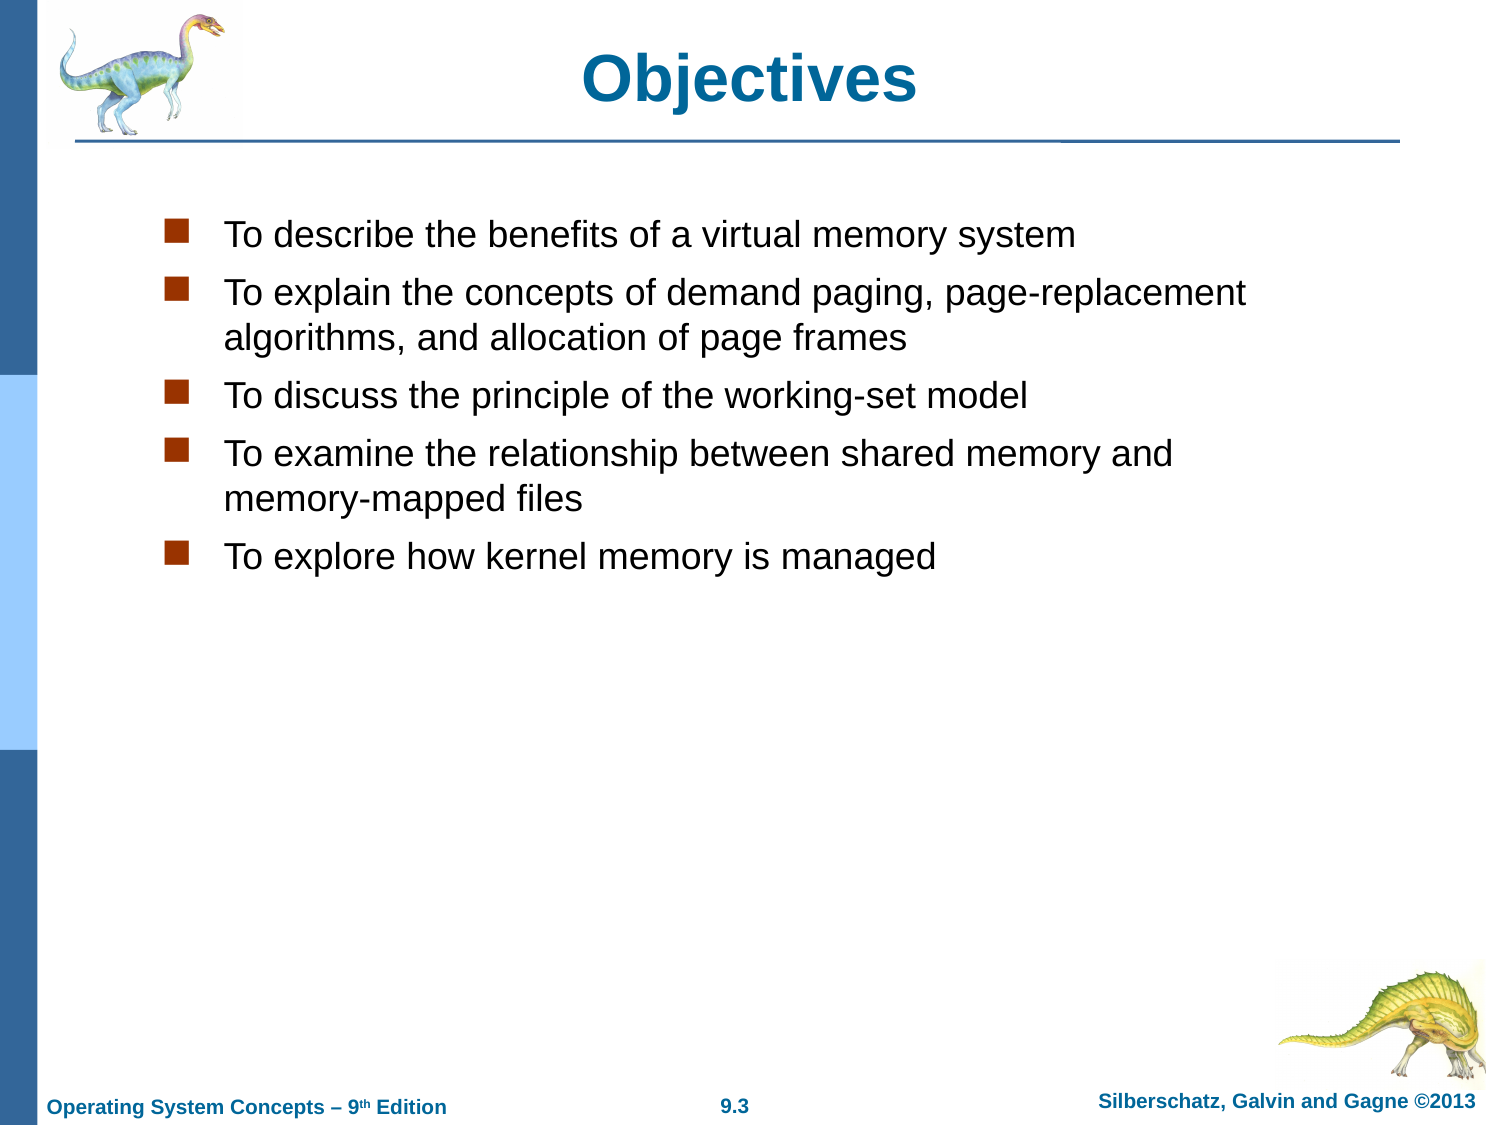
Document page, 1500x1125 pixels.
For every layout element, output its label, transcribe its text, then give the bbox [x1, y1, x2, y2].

list To describe the benefits of a virtual memory system To explain the concepts of demand paging, page-replacement algorithms, and allocation of page frames To discuss the principle of the working-set model To examine the relationship between shared memory and memory-mapped files To explore how kernel memory is managed [152, 202, 1281, 946]
picture [1275, 959, 1486, 1090]
title Objectives [75, 27, 1425, 123]
picture [46, 0, 243, 149]
